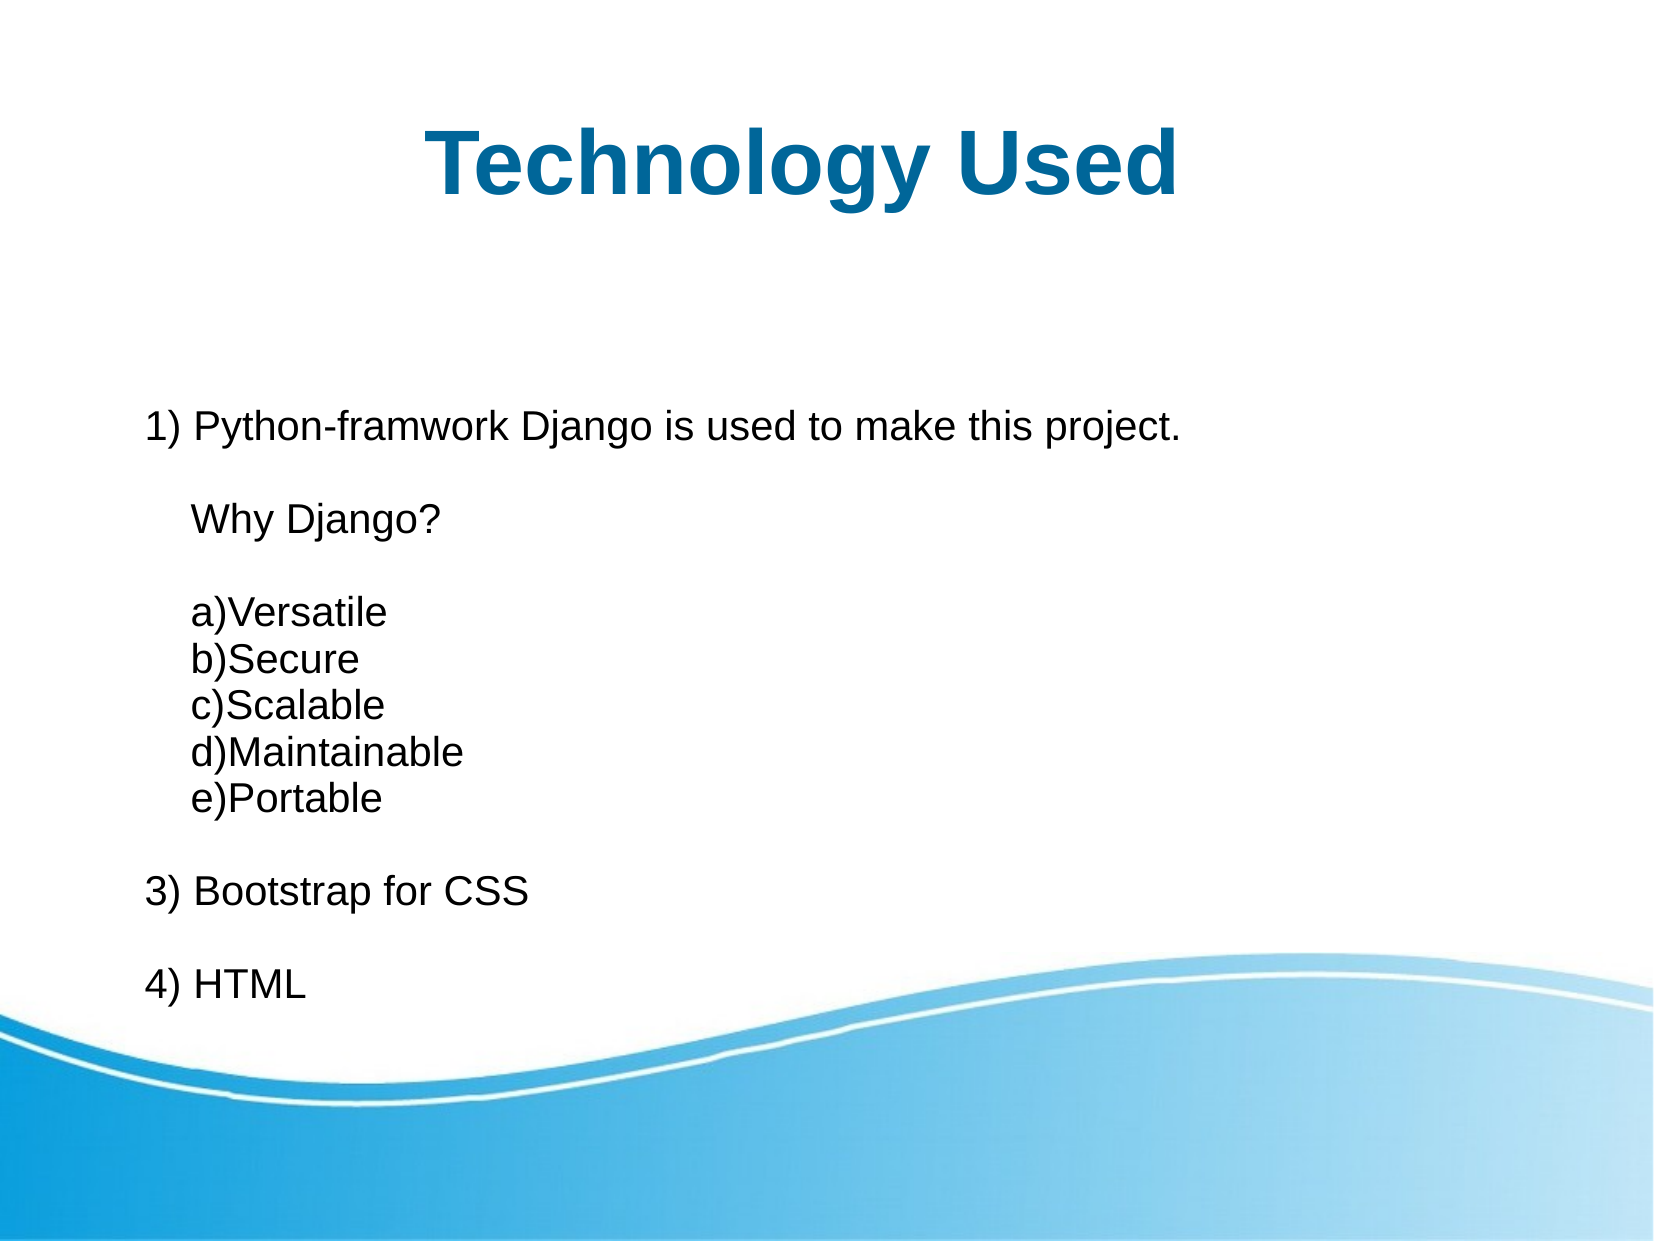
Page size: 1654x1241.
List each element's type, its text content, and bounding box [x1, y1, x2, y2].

picture [0, 952, 1654, 1241]
text_box 1) Python-framwork Django is used to make this project. Why Django? a)Versatile b)Secure c)Scalable d)Maintainable e)Portable 3) Bootstrap for CSS 4) HTML [129, 307, 1583, 1099]
title Technology Used [59, 59, 1548, 267]
